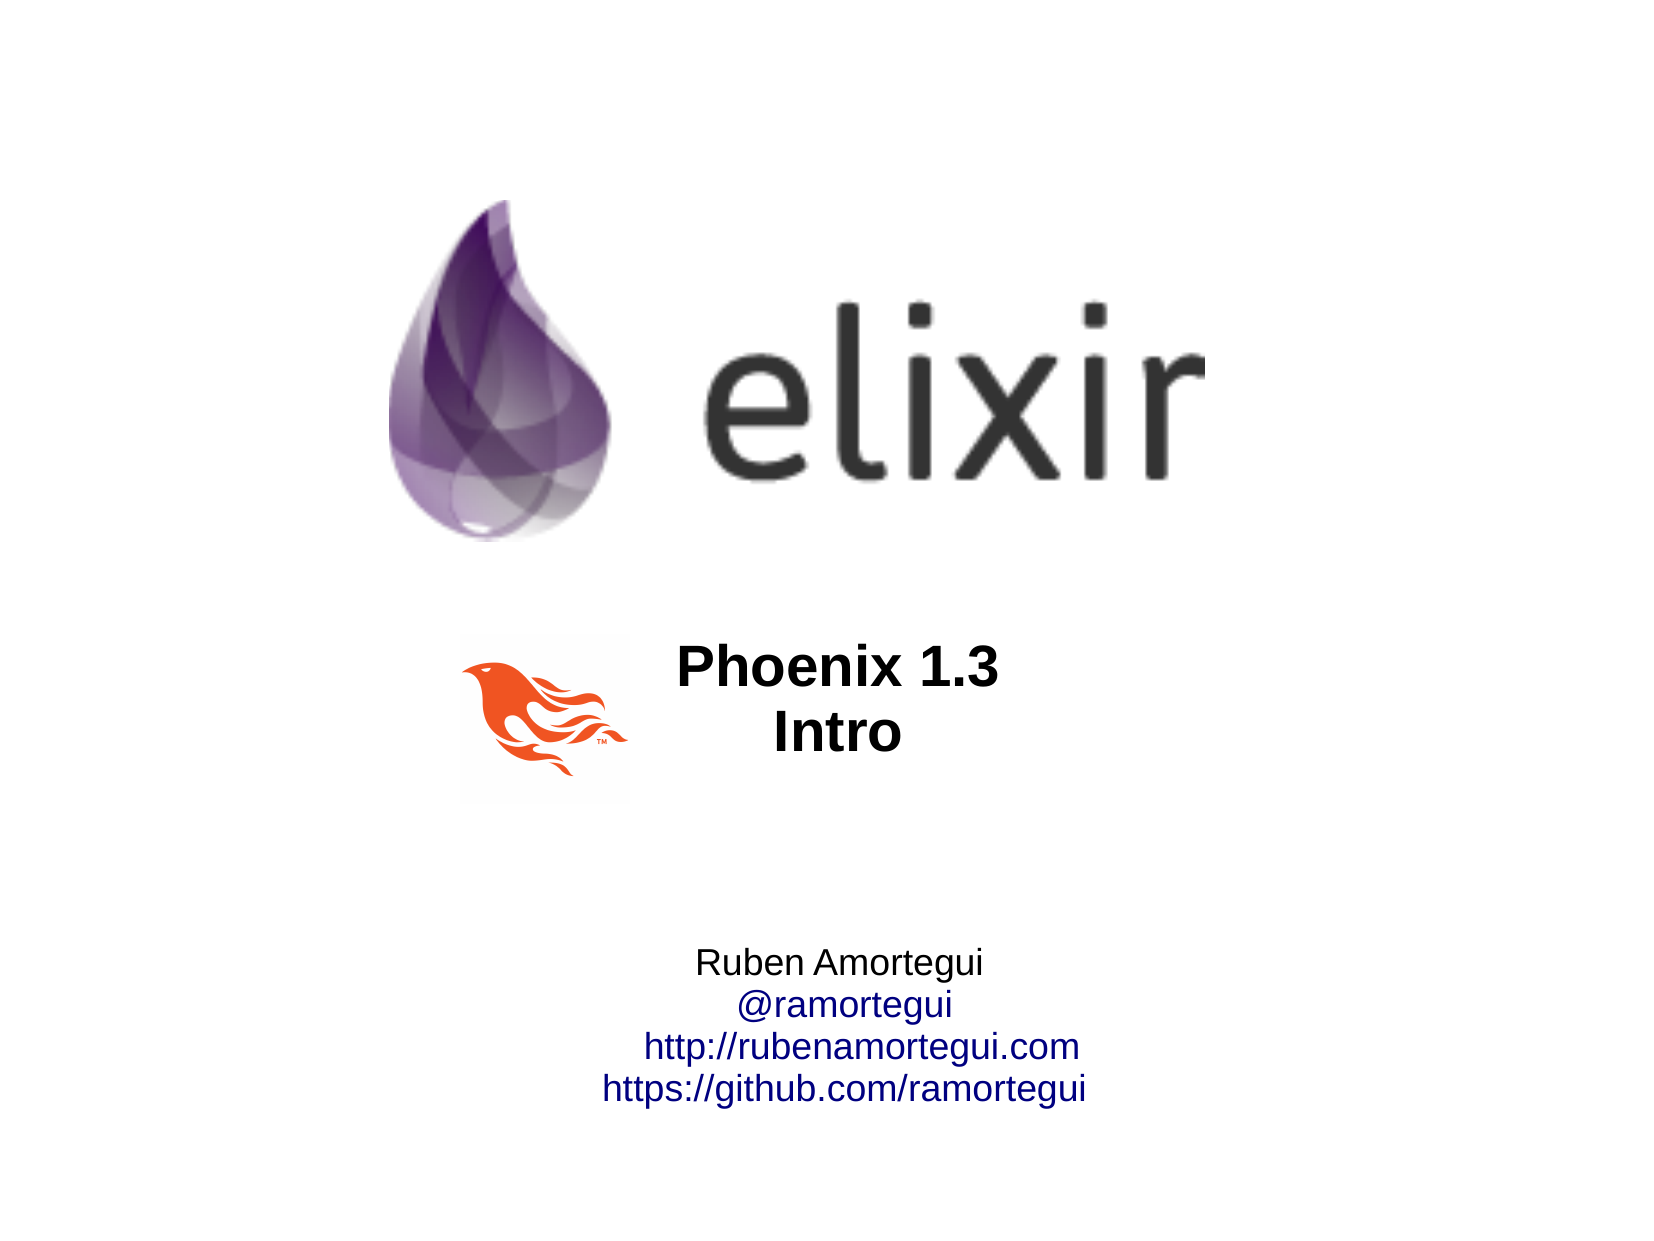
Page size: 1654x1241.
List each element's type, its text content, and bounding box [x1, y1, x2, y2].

text_box Phoenix 1.3 Intro [590, 625, 1087, 771]
picture [389, 200, 1205, 542]
text_box Ruben Amortegui @ramortegui http://rubenamortegui.com https://github.com/ramortegui [200, 850, 1489, 1160]
picture [460, 634, 630, 804]
